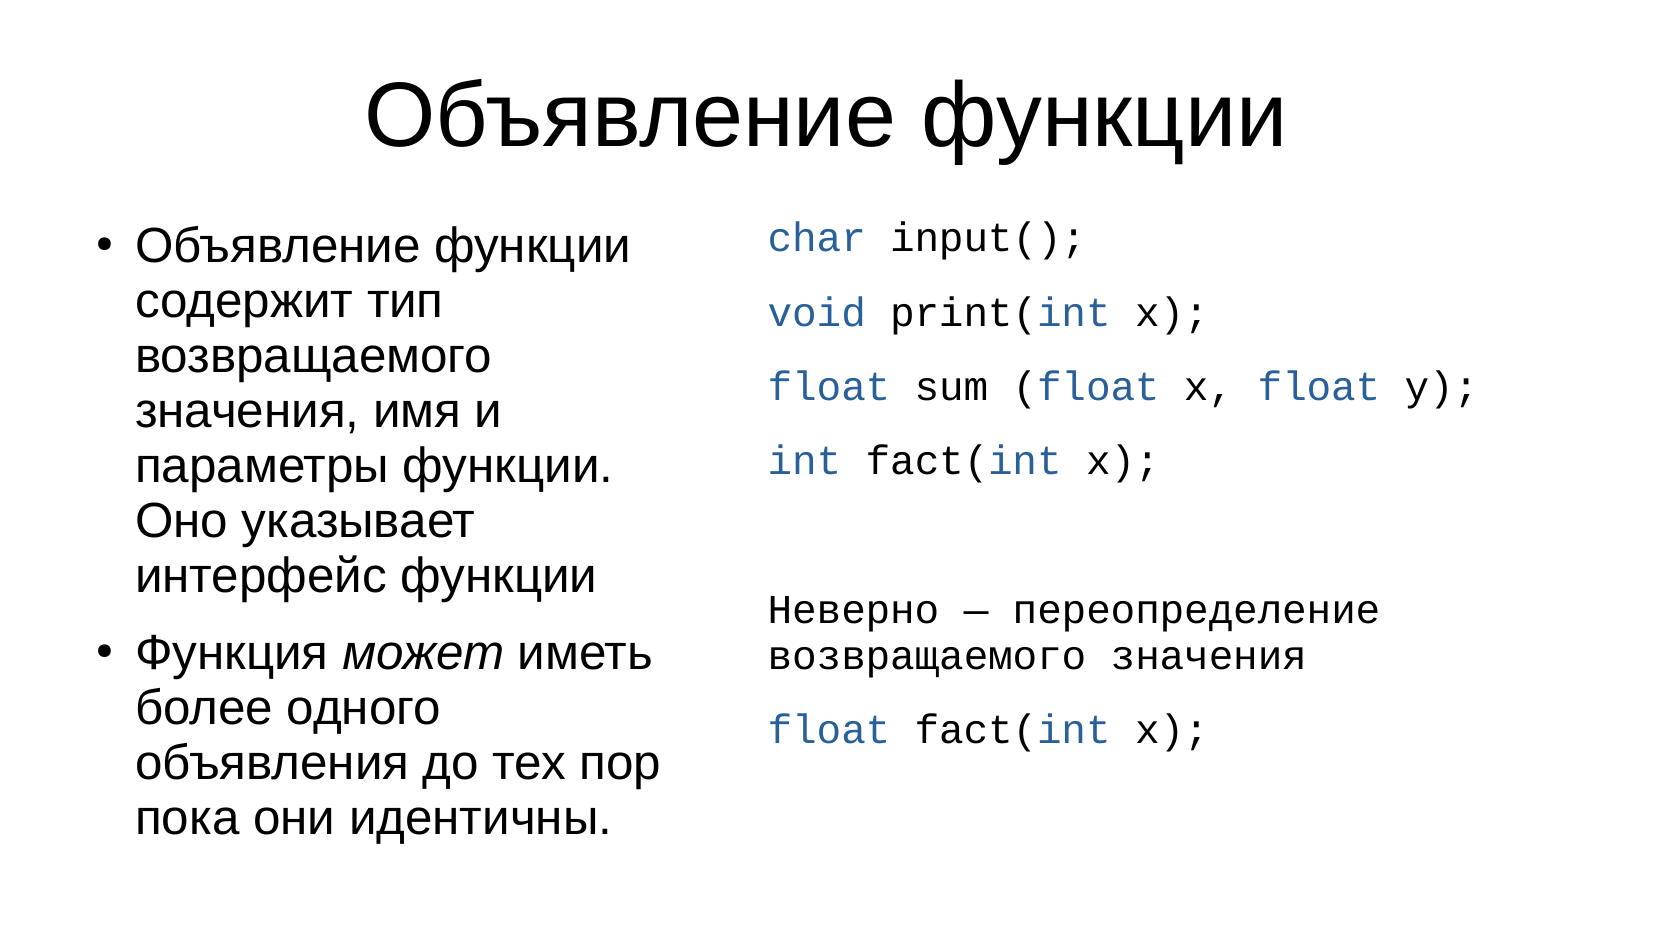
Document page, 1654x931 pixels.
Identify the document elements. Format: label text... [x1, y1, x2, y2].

list char input(); void print(int x); float sum (float x, float y); int fact(int x); Неверно — переопределение возвращаемого значения float fact(int x); [767, 217, 1595, 758]
title Объявление функции [82, 37, 1571, 193]
list Объявление функции содержит тип возвращаемого значения, имя и параметры функции. Оно указывает интерфейс функции Функция может иметь более одного объявления до тех пор пока они идентичны. [82, 217, 709, 857]
